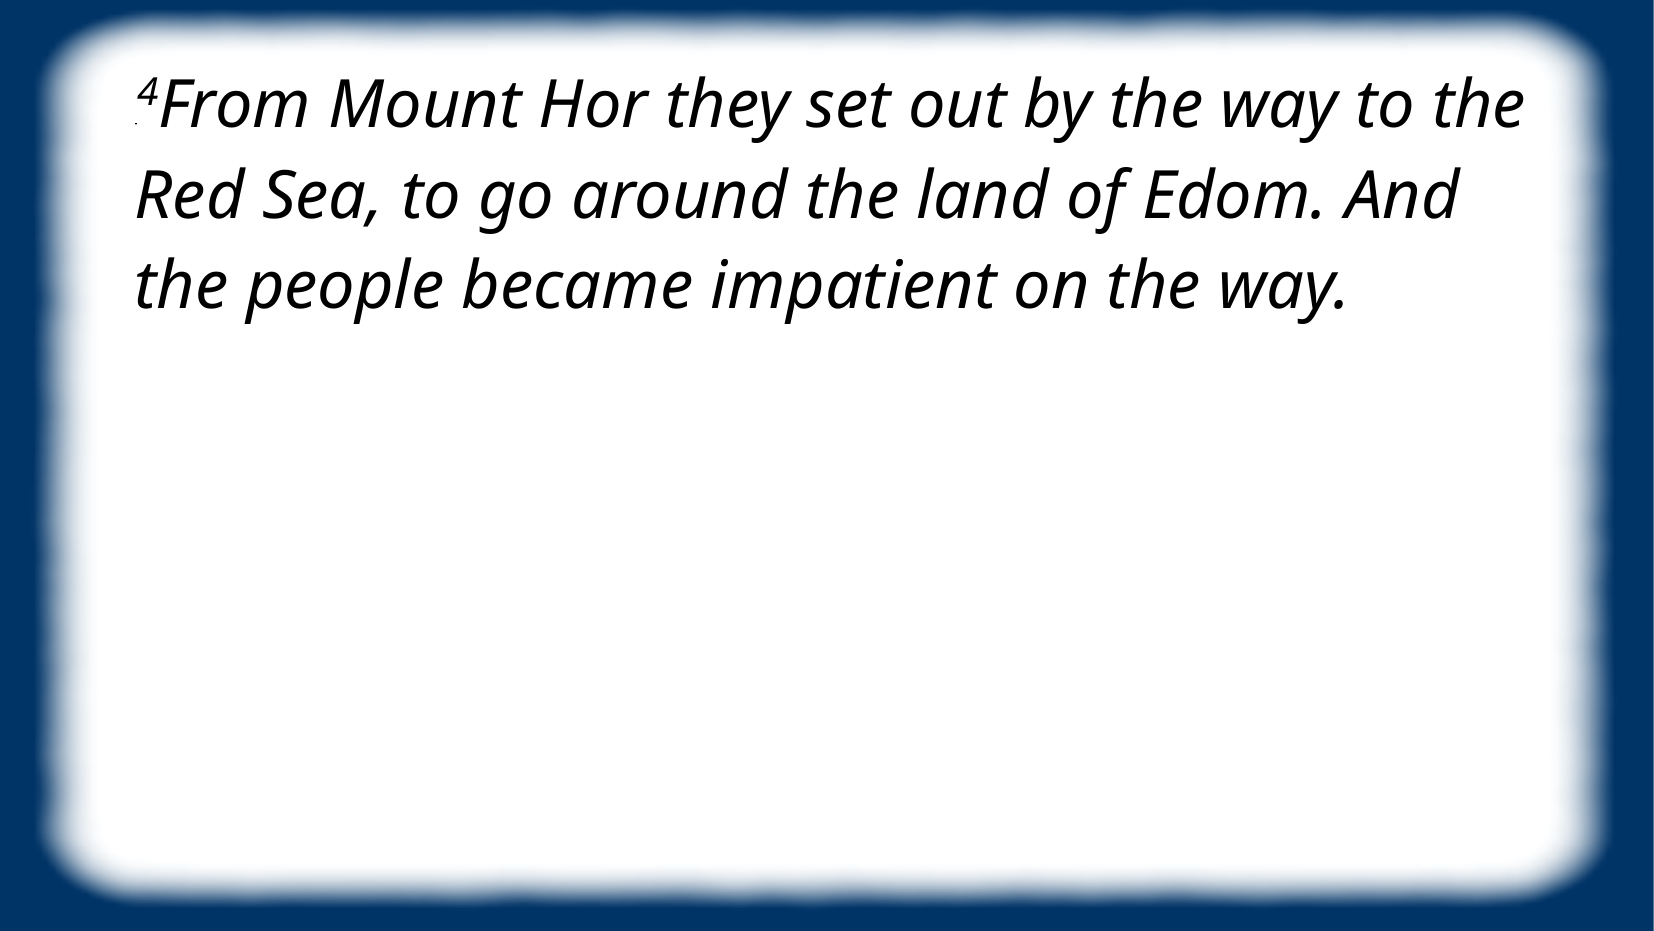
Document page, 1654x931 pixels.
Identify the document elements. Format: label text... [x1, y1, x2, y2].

picture [0, 0, 1654, 931]
text_box 4From Mount Hor they set out by the way to the Red Sea, to go around the land of Edom. And the people became impatient on the way. [120, 48, 1546, 349]
